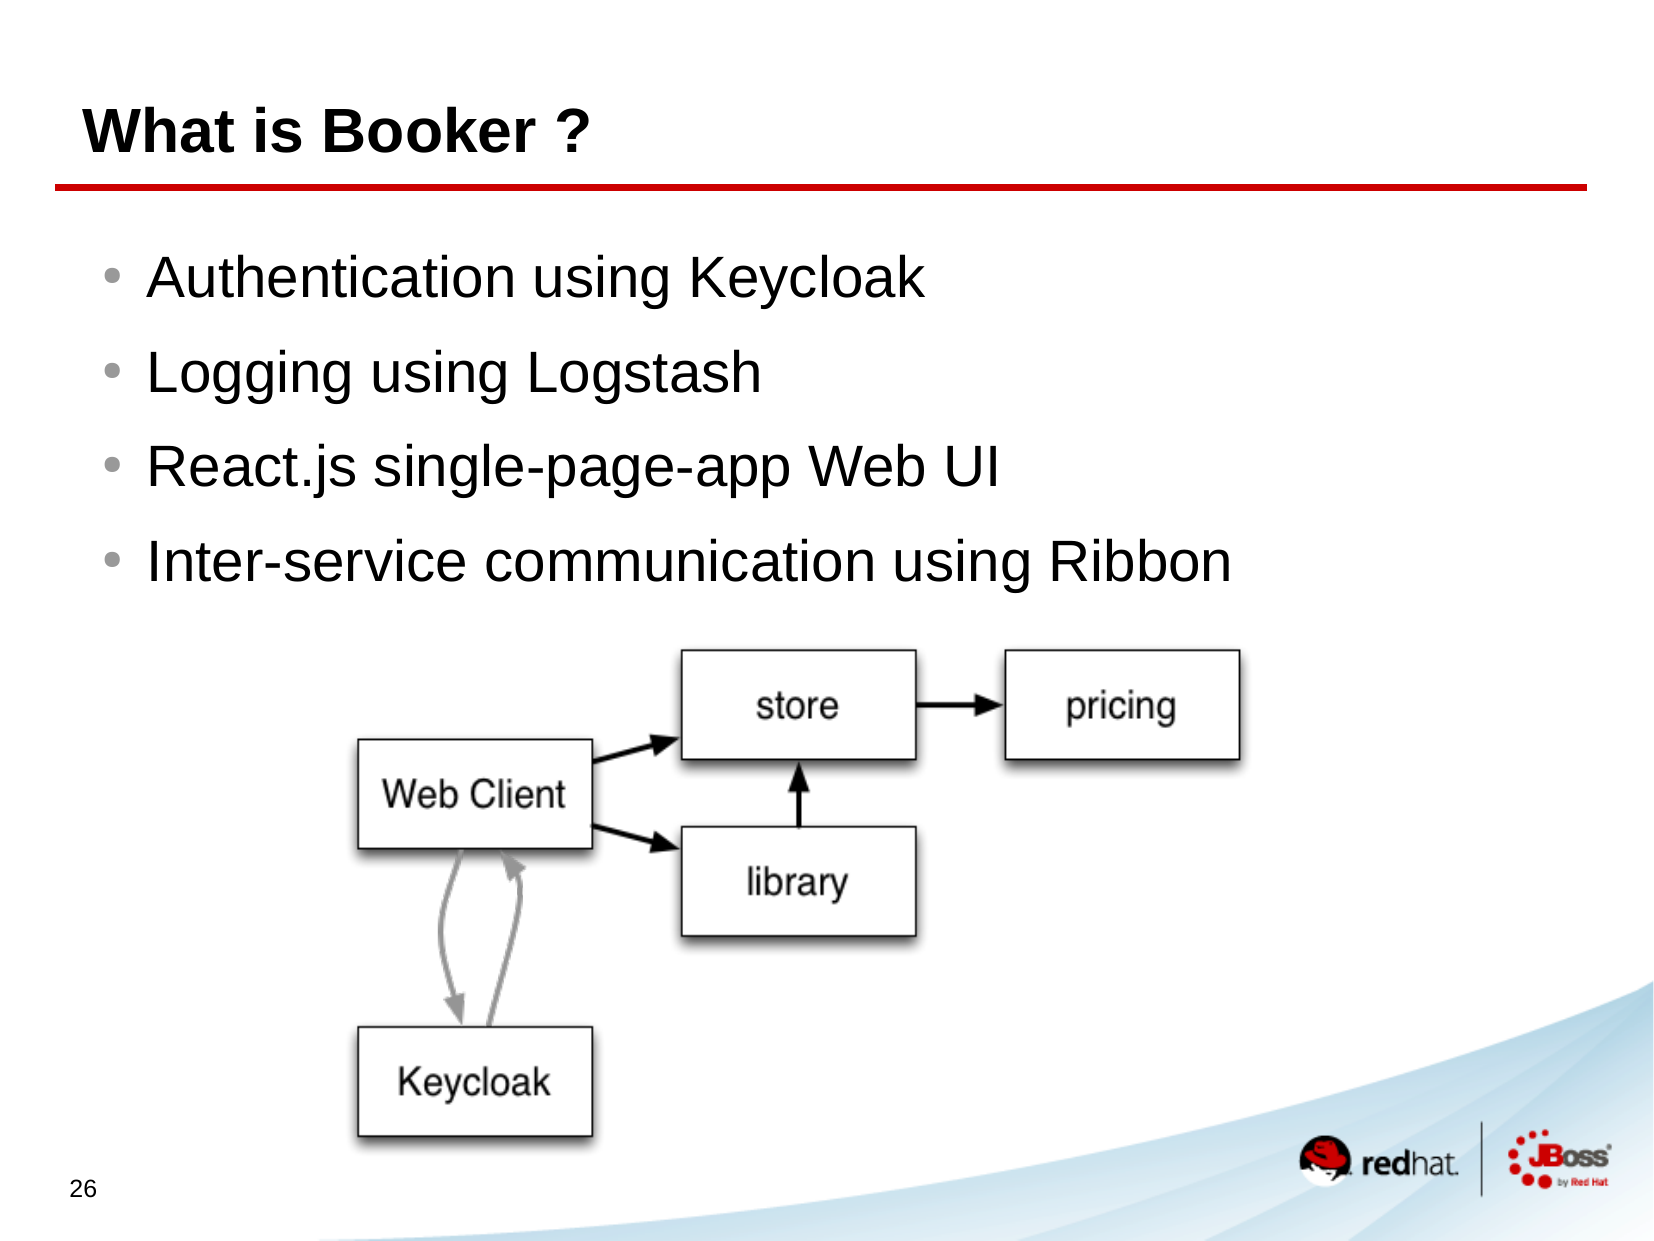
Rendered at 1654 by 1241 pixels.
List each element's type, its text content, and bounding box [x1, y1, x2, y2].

picture [0, 0, 1654, 1241]
title What is Booker ? [82, 37, 1571, 226]
list Authentication using Keycloak Logging using Logstash React.js single-page-app Web UI Inter-service communication using Ribbon [86, 244, 1576, 1039]
